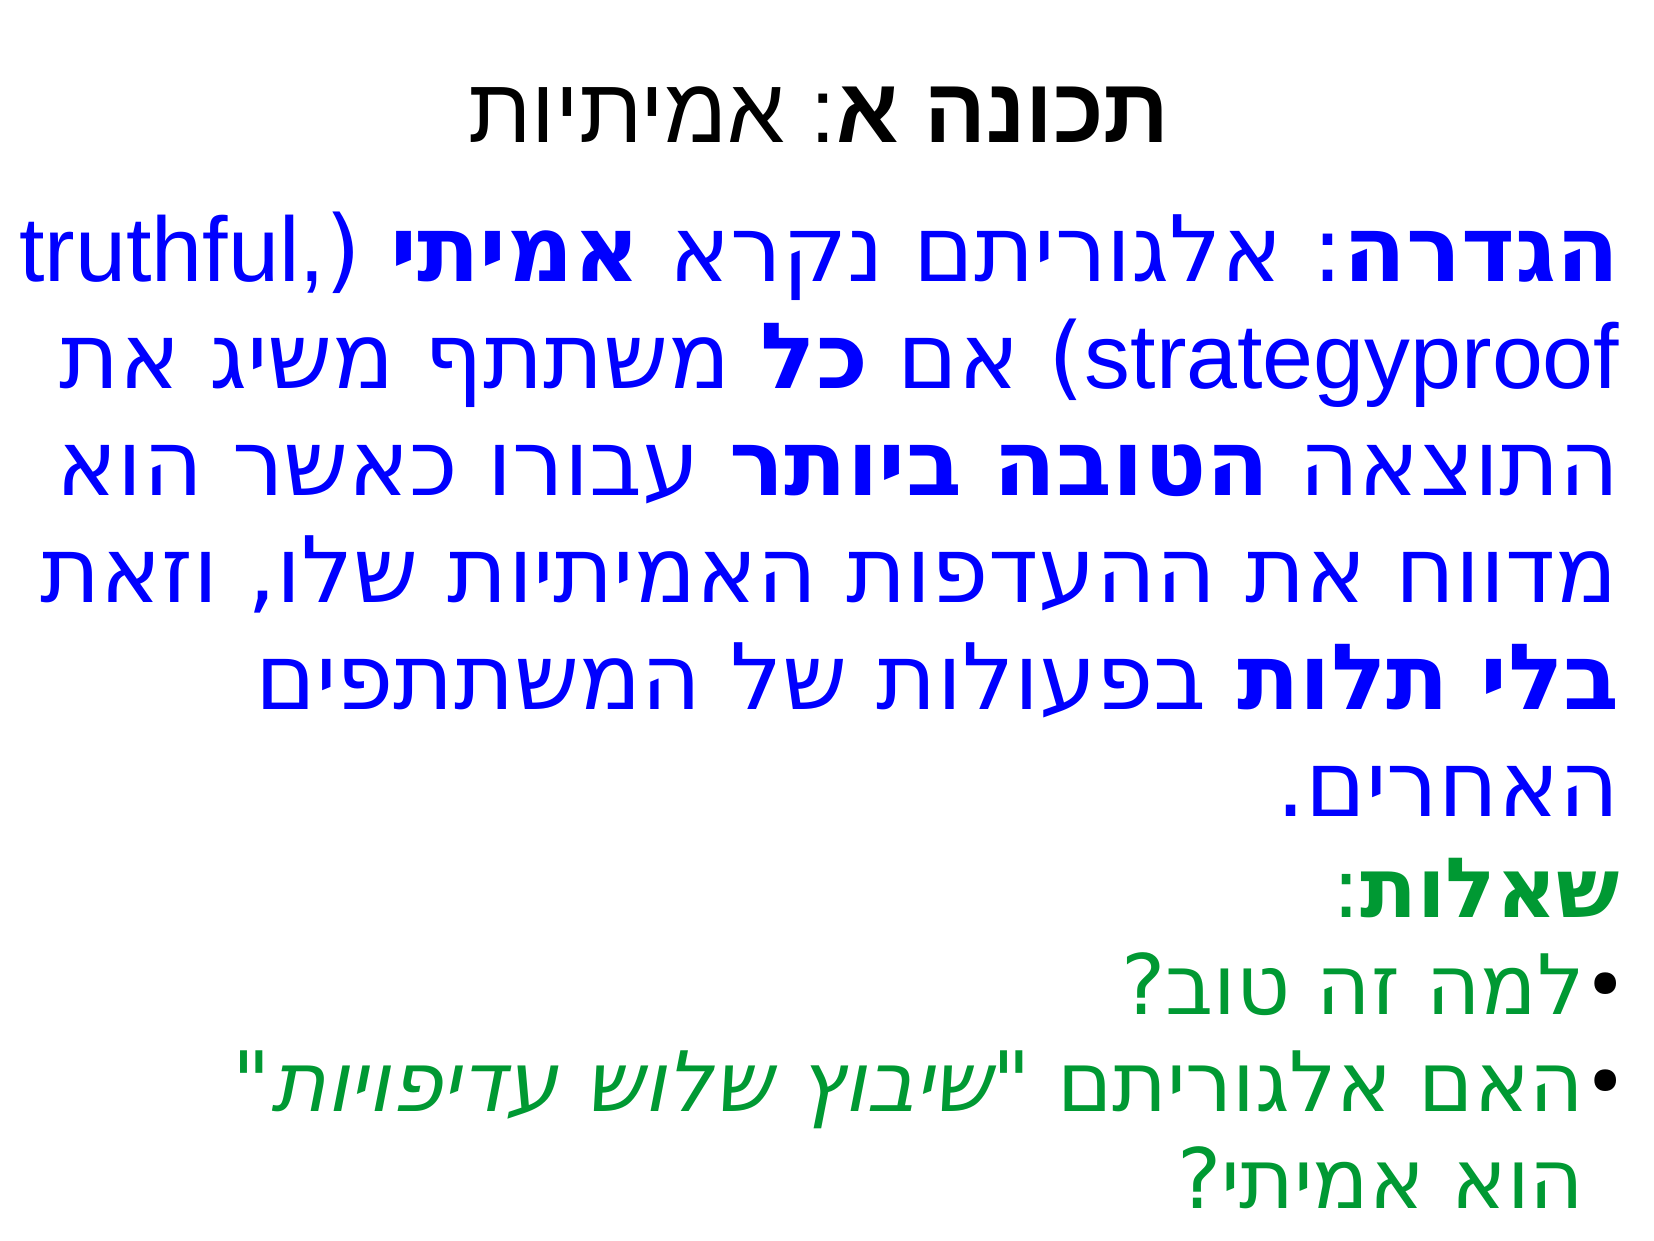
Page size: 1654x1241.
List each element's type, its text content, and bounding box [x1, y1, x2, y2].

title תכונה א: אמיתיות [75, 58, 1564, 163]
title הגדרה: אלגוריתם נקרא אמיתי (truthful, strategyproof) אם כל משתתף משיג את התוצאה הטובה ביותר עבורו כאשר הוא מדווח את ההעדפות האמיתיות שלו, וזאת בלי תלות בפעולות של המשתתפים האחרים. [15, 196, 1621, 839]
text_box שאלות: למה זה טוב? האם אלגוריתם "שיבוץ שלוש עדיפויות" הוא אמיתי? [105, 833, 1636, 1237]
